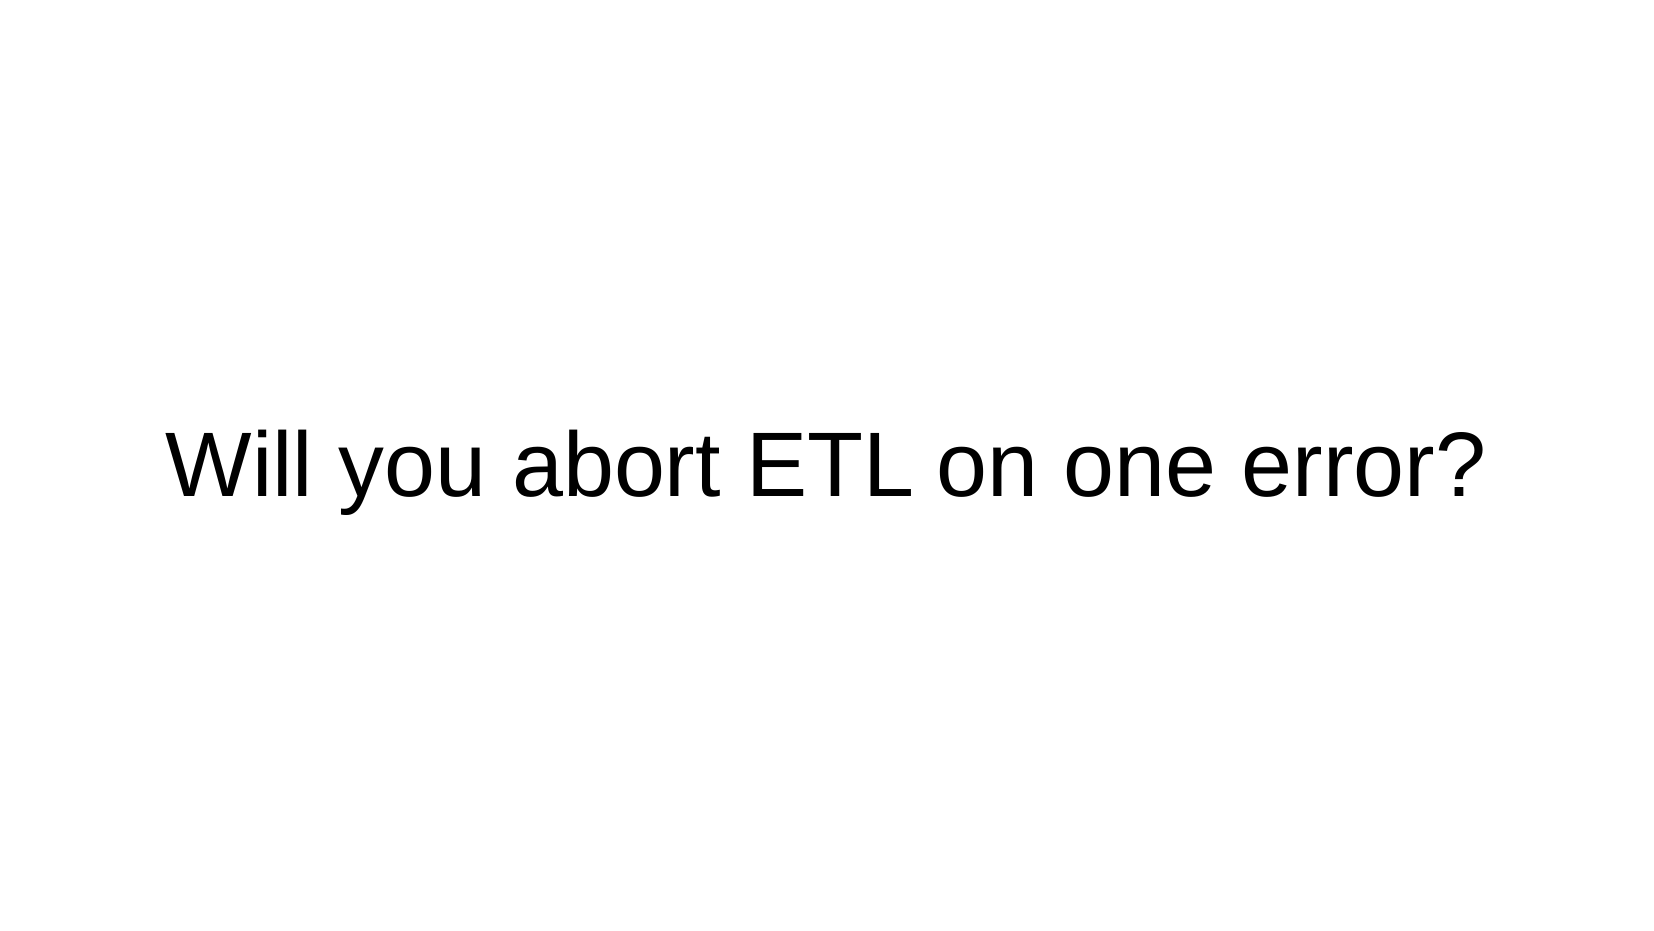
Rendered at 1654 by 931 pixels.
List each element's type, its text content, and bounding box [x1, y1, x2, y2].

title Will you abort ETL on one error? [73, 41, 1581, 890]
